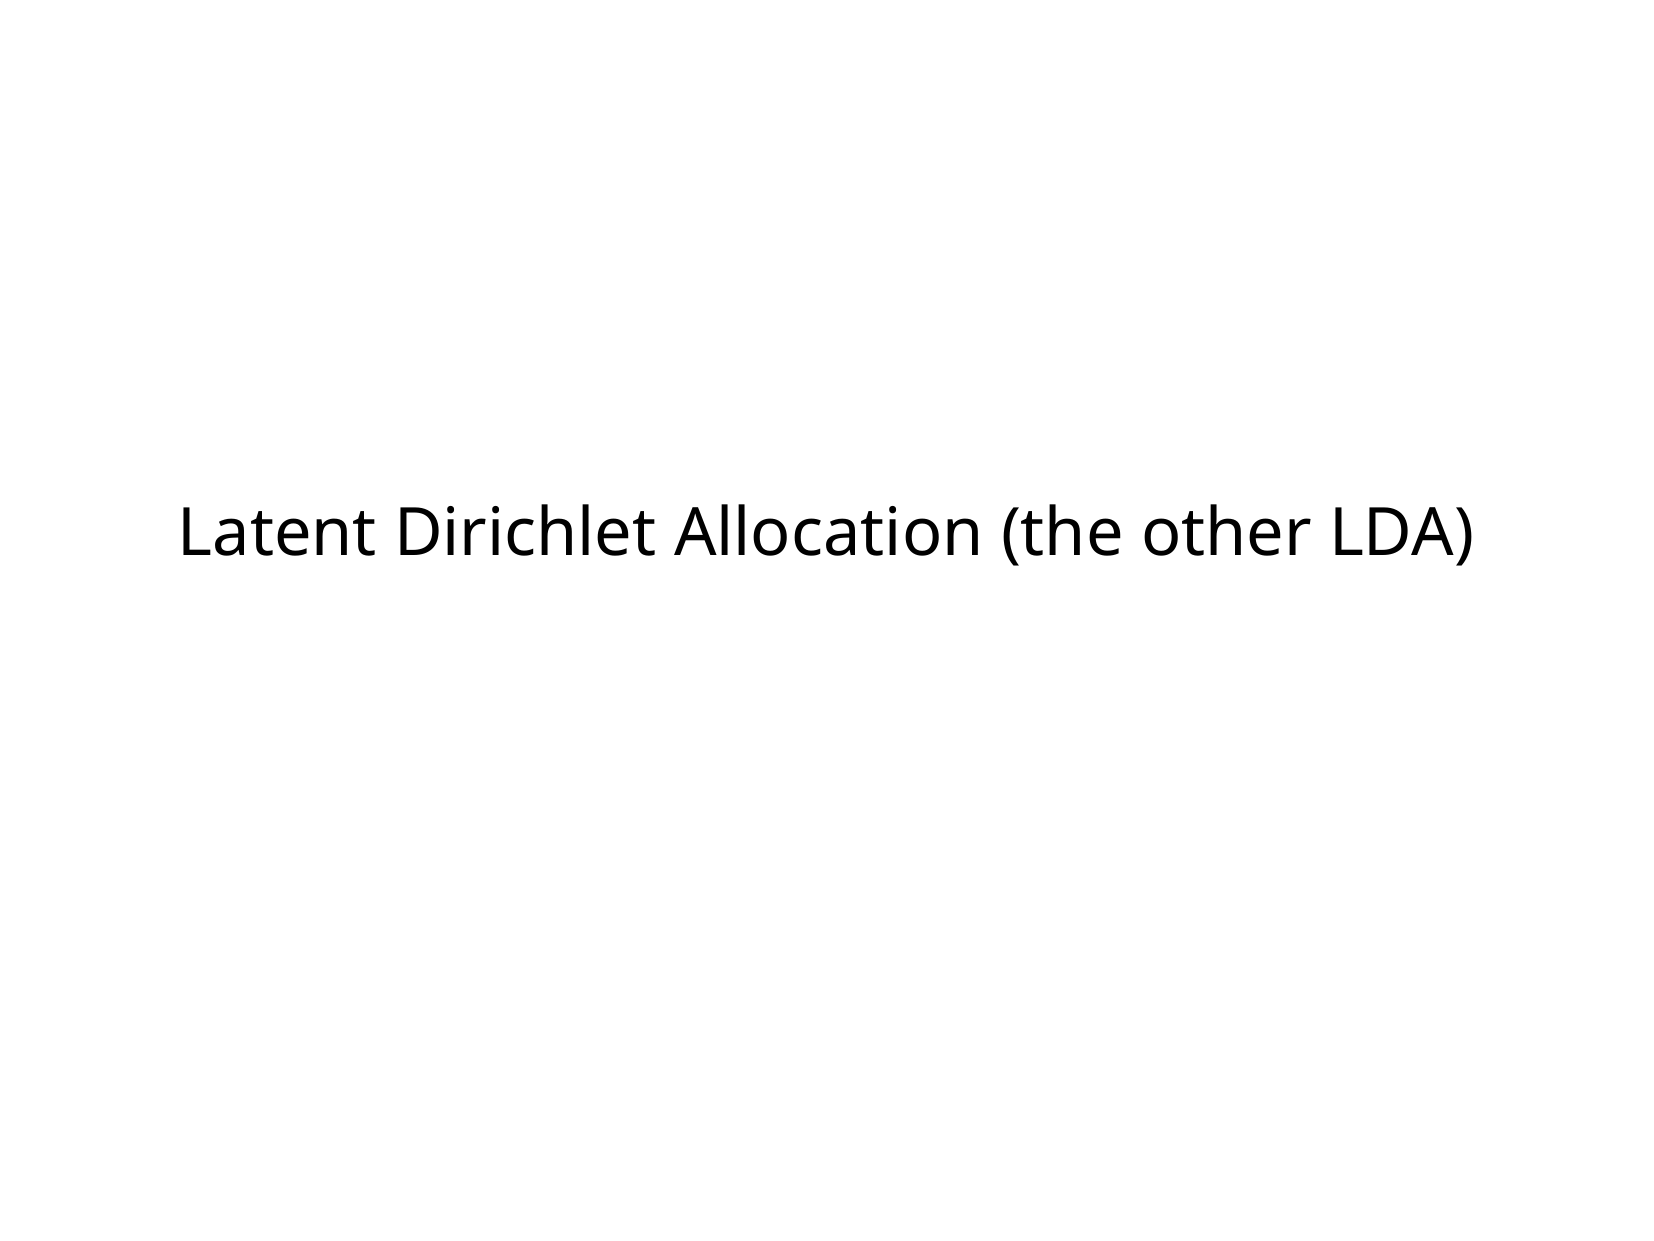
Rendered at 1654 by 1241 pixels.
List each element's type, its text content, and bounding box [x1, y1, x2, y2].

subtitle Latent Dirichlet Allocation (the other LDA) [82, 49, 1571, 1010]
